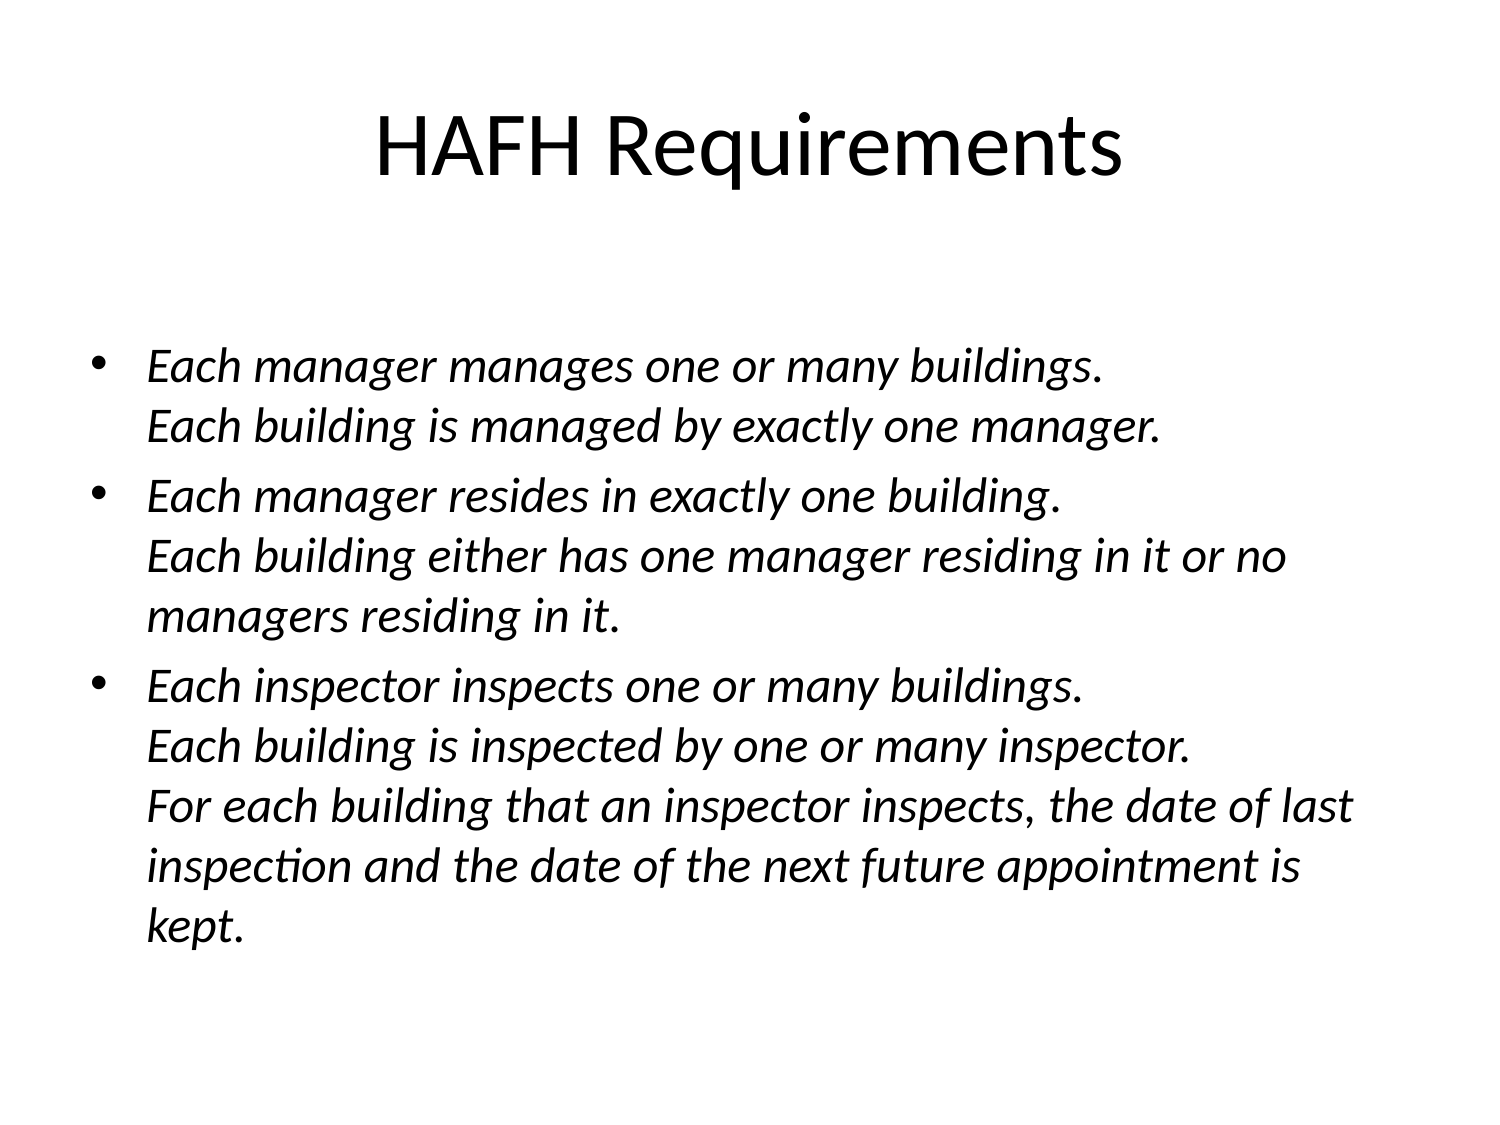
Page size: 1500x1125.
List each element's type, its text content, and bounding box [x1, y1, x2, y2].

title HAFH Requirements [75, 45, 1425, 233]
list Each manager manages one or many buildings. Each building is managed by exactly one manager. Each manager resides in exactly one building. Each building either has one manager residing in it or no managers residing in it. Each inspector inspects one or many buildings. Each building is inspected by one or many inspector. For each building that an inspector inspects, the date of last inspection and the date of the next future appointment is kept. [75, 324, 1425, 1005]
